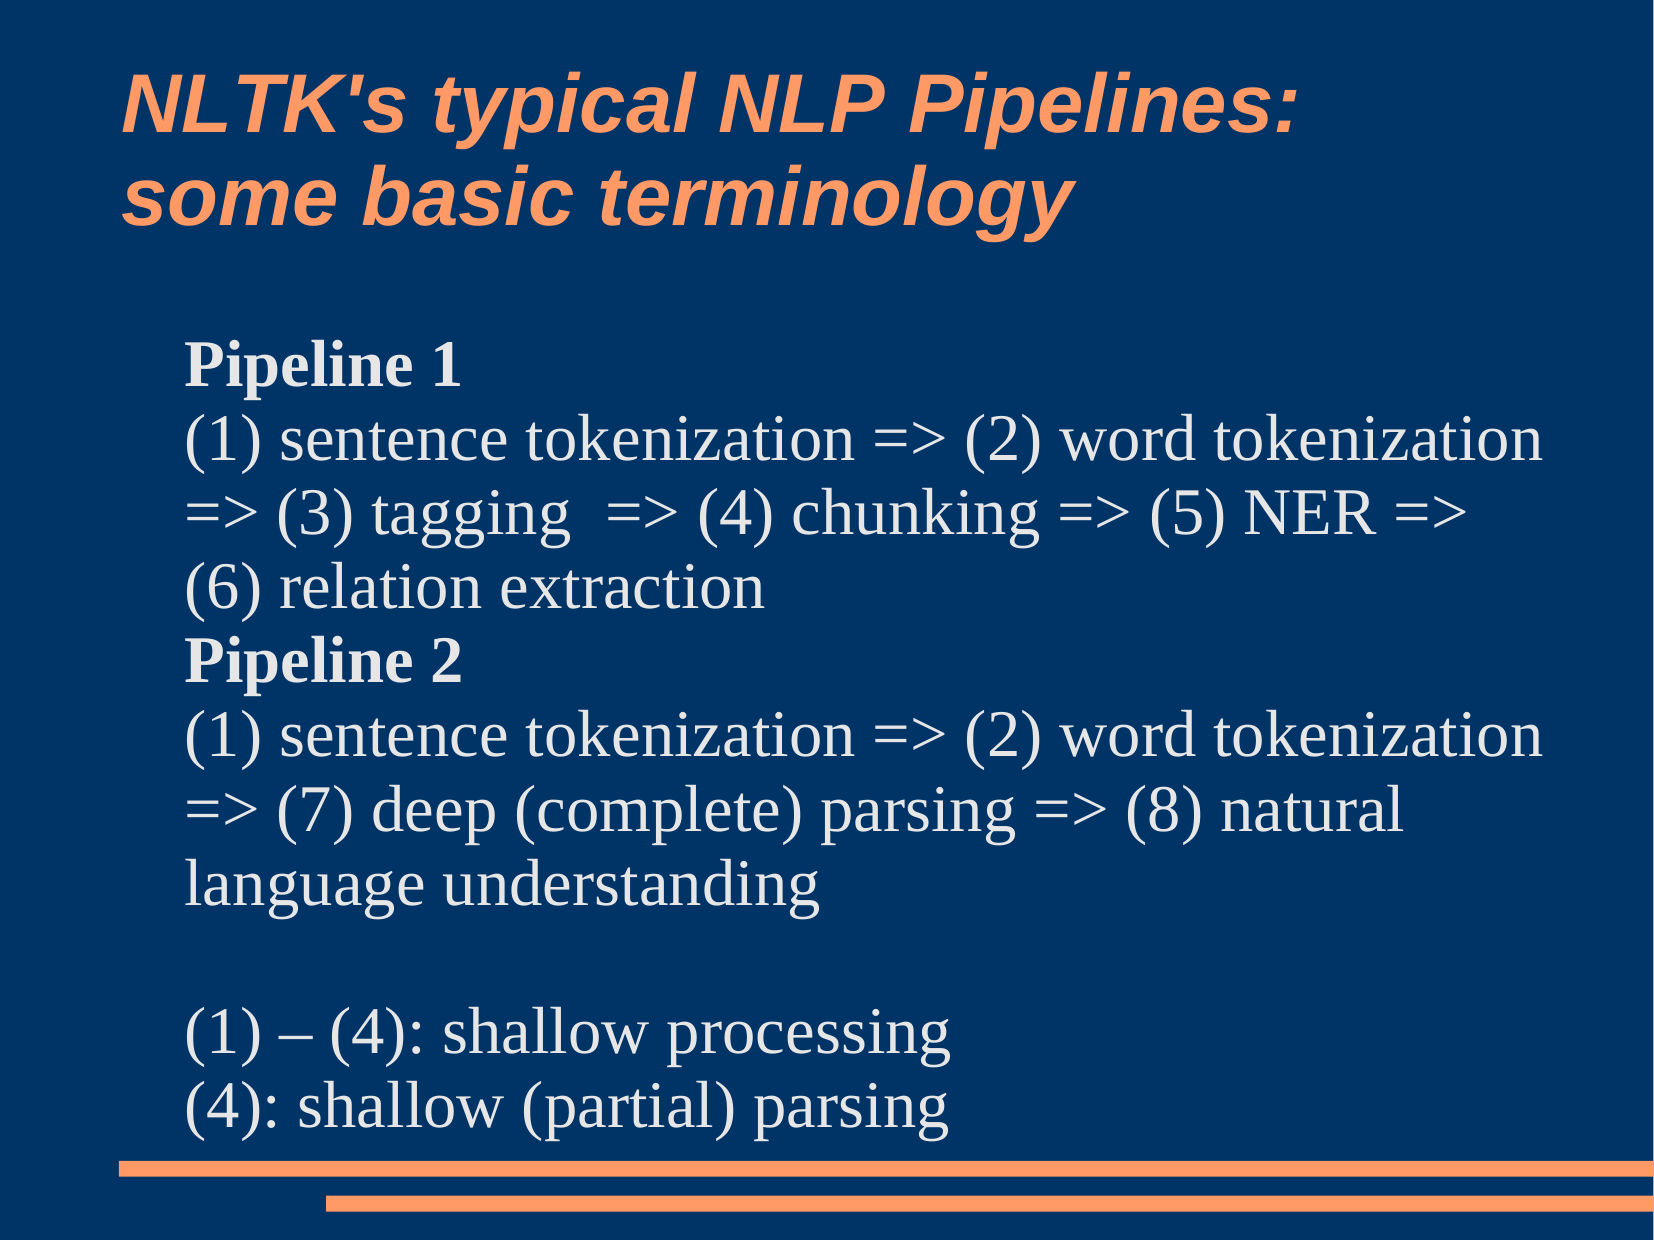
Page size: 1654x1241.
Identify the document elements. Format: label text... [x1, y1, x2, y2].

title NLTK's typical NLP Pipelines: some basic terminology [121, 46, 1534, 254]
list Pipeline 1 (1) sentence tokenization => (2) word tokenization => (3) tagging => (4) chunking => (5) NER => (6) relation extraction Pipeline 2 (1) sentence tokenization => (2) word tokenization => (7) deep (complete) parsing => (8) natural language understanding (1) – (4): shallow processing (4): shallow (partial) parsing [113, 327, 1553, 1241]
